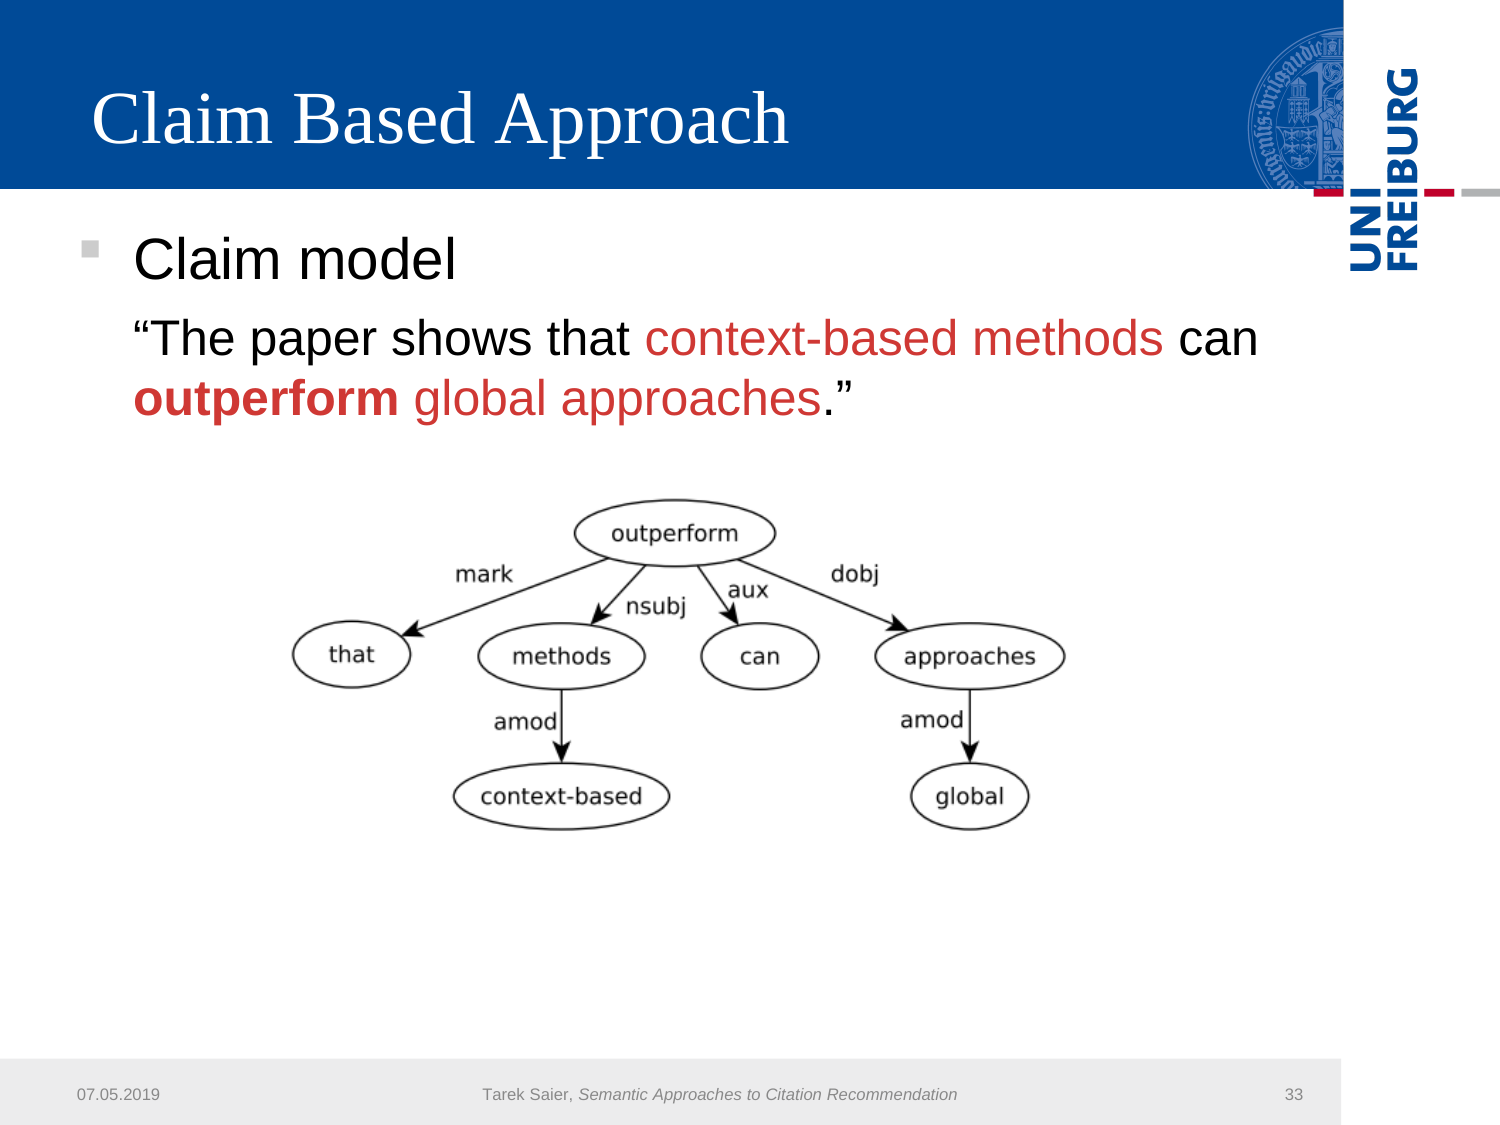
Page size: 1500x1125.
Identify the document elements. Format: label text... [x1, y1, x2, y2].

list Claim model “The paper shows that context-based methods can outperform global approaches.” [76, 221, 1341, 1009]
picture [0, 0, 1500, 271]
picture [265, 472, 1093, 858]
title Claim Based Approach [76, 49, 1235, 178]
